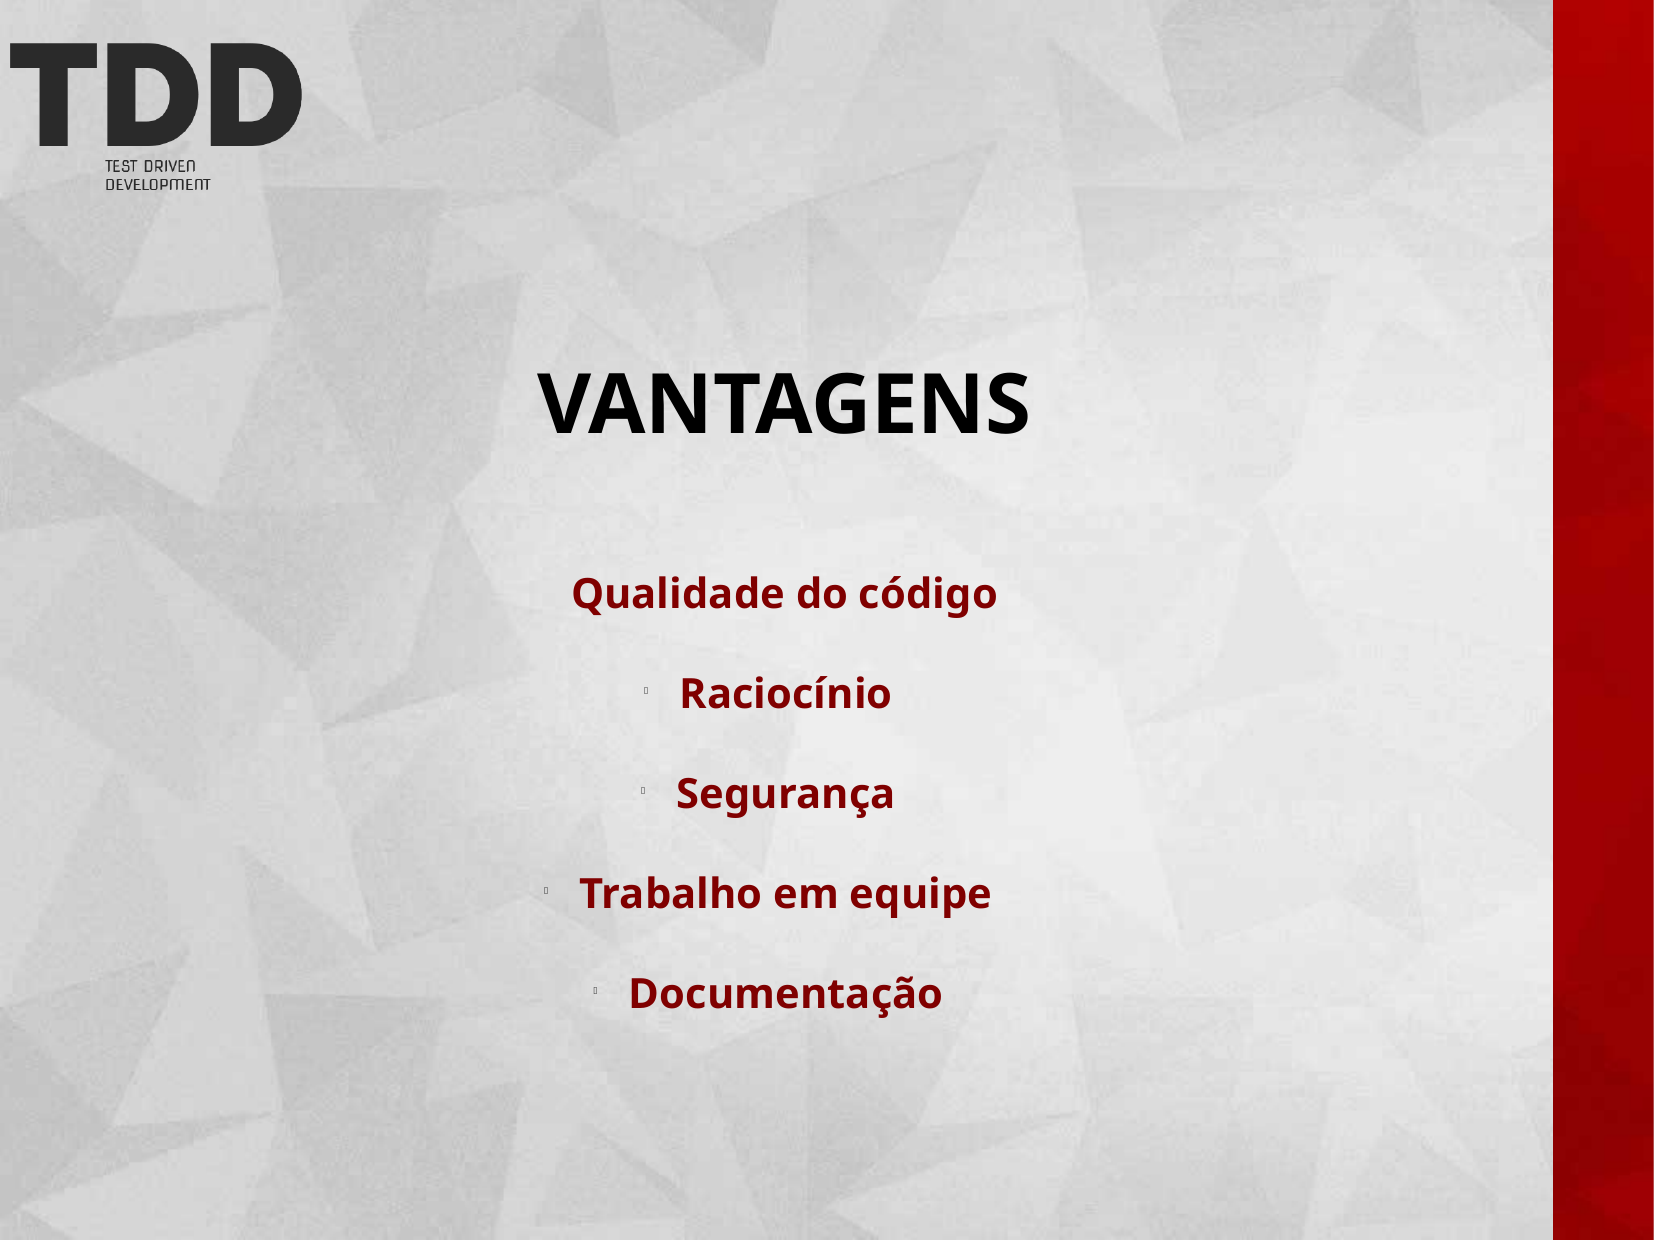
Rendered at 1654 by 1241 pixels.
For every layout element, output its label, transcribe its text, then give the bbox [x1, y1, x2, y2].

picture [0, 0, 1654, 1241]
text_box VANTAGENS [416, 342, 1153, 508]
text_box Qualidade do código Raciocínio Segurança Trabalho em equipe Documentação [371, 509, 1198, 1025]
